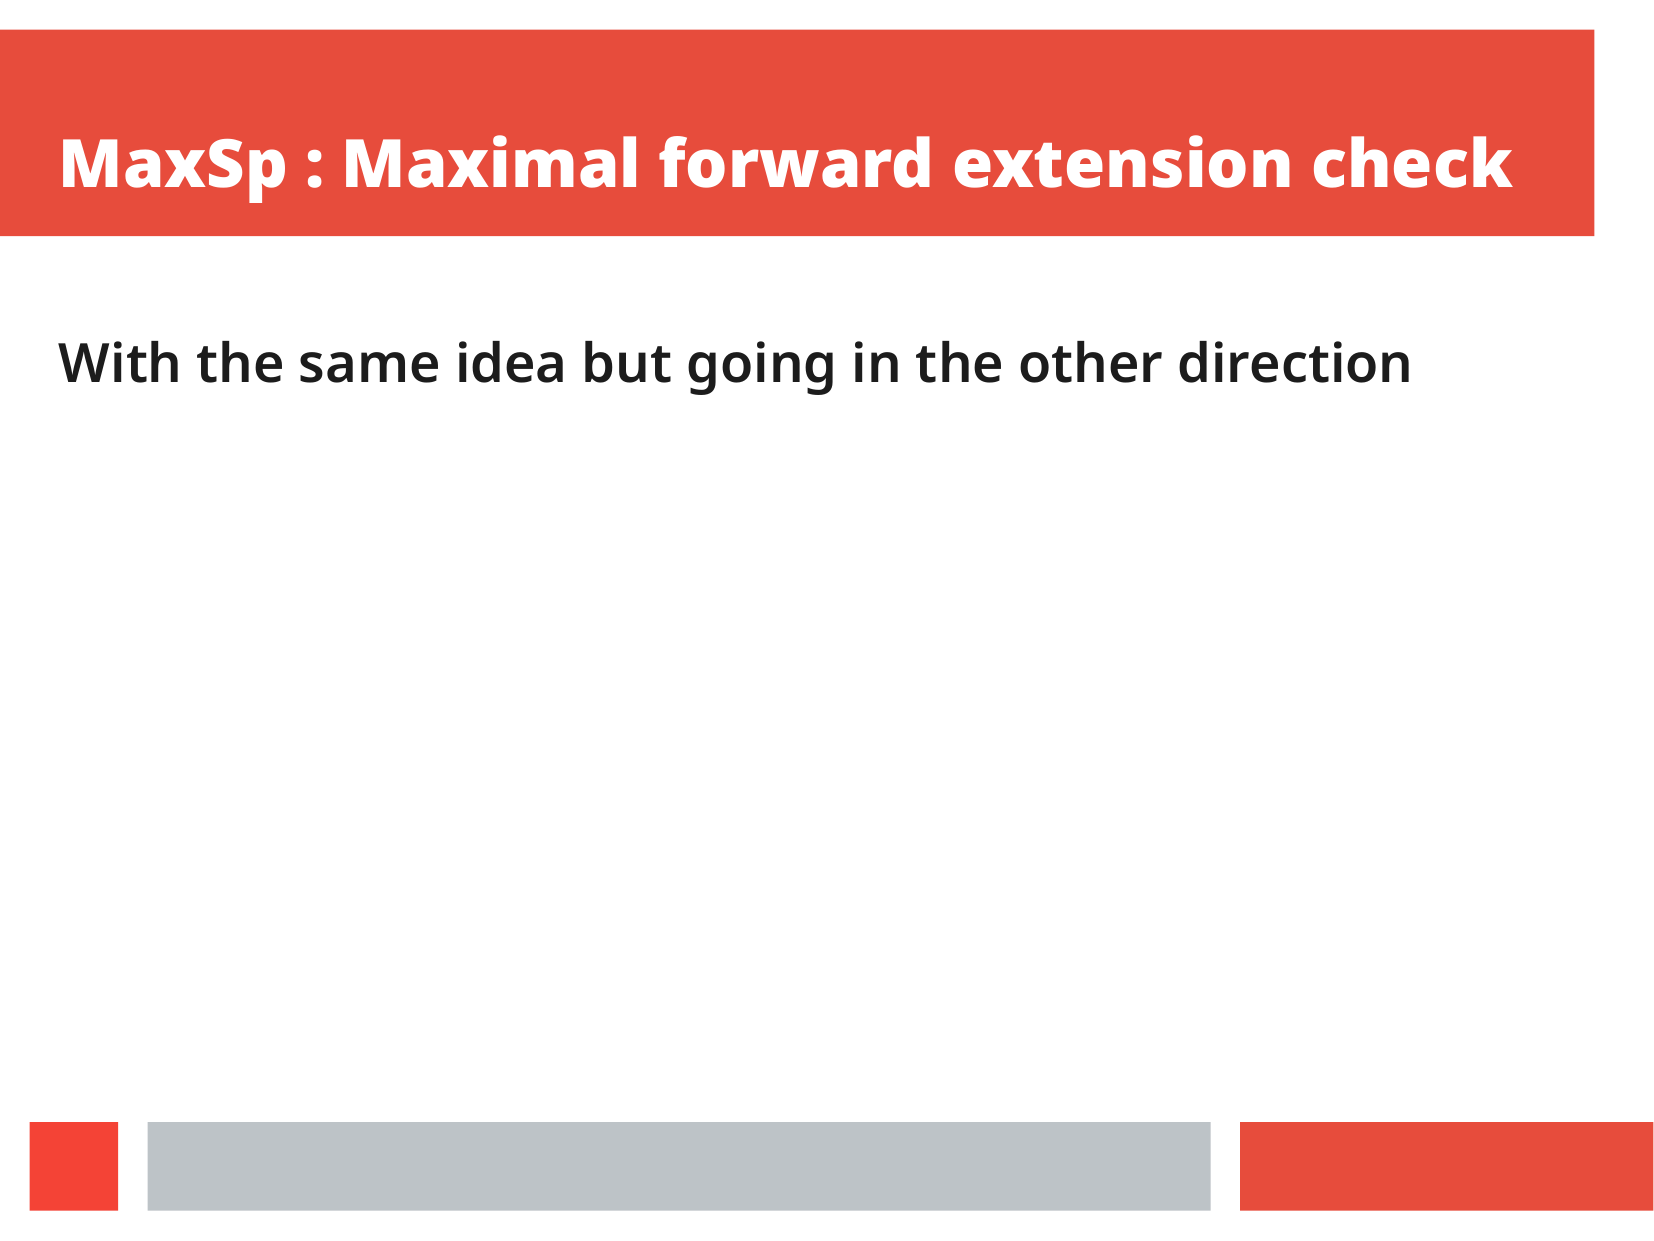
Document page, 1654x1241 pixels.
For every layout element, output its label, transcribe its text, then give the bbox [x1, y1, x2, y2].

list With the same idea but going in the other direction [59, 324, 1565, 1093]
title MaxSp : Maximal forward extension check [59, 59, 1595, 207]
